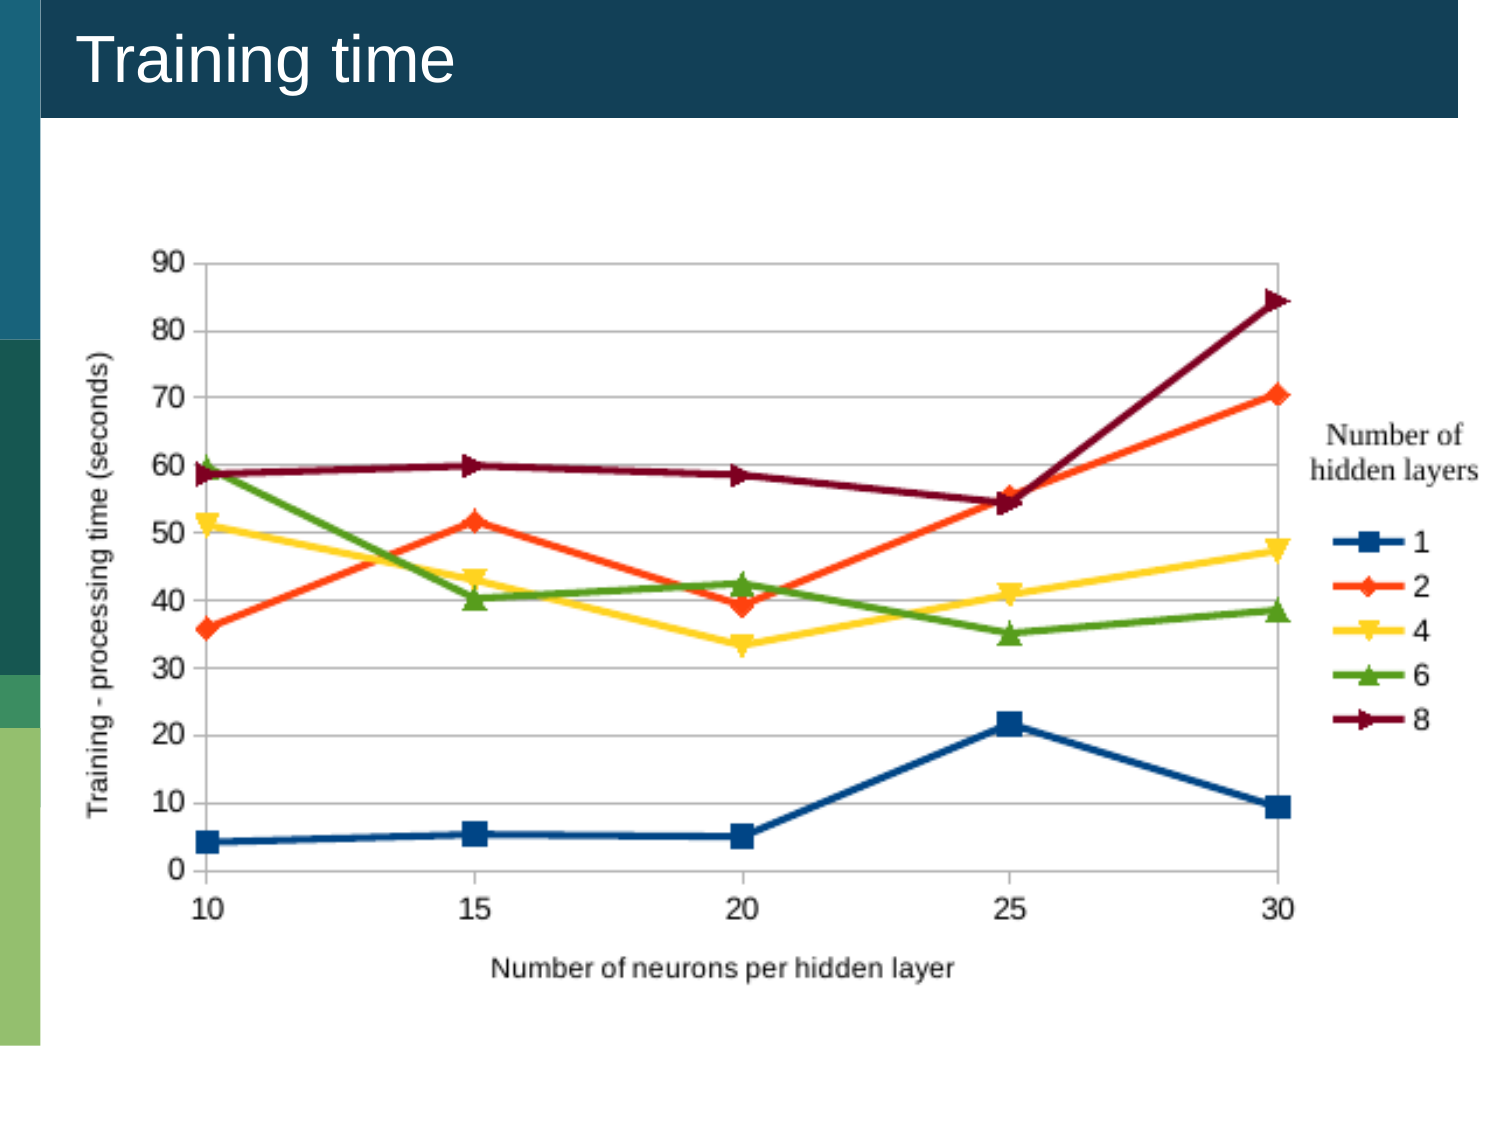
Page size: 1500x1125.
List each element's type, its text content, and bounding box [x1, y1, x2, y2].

picture [75, 240, 1483, 991]
title Training time [75, 0, 1458, 118]
